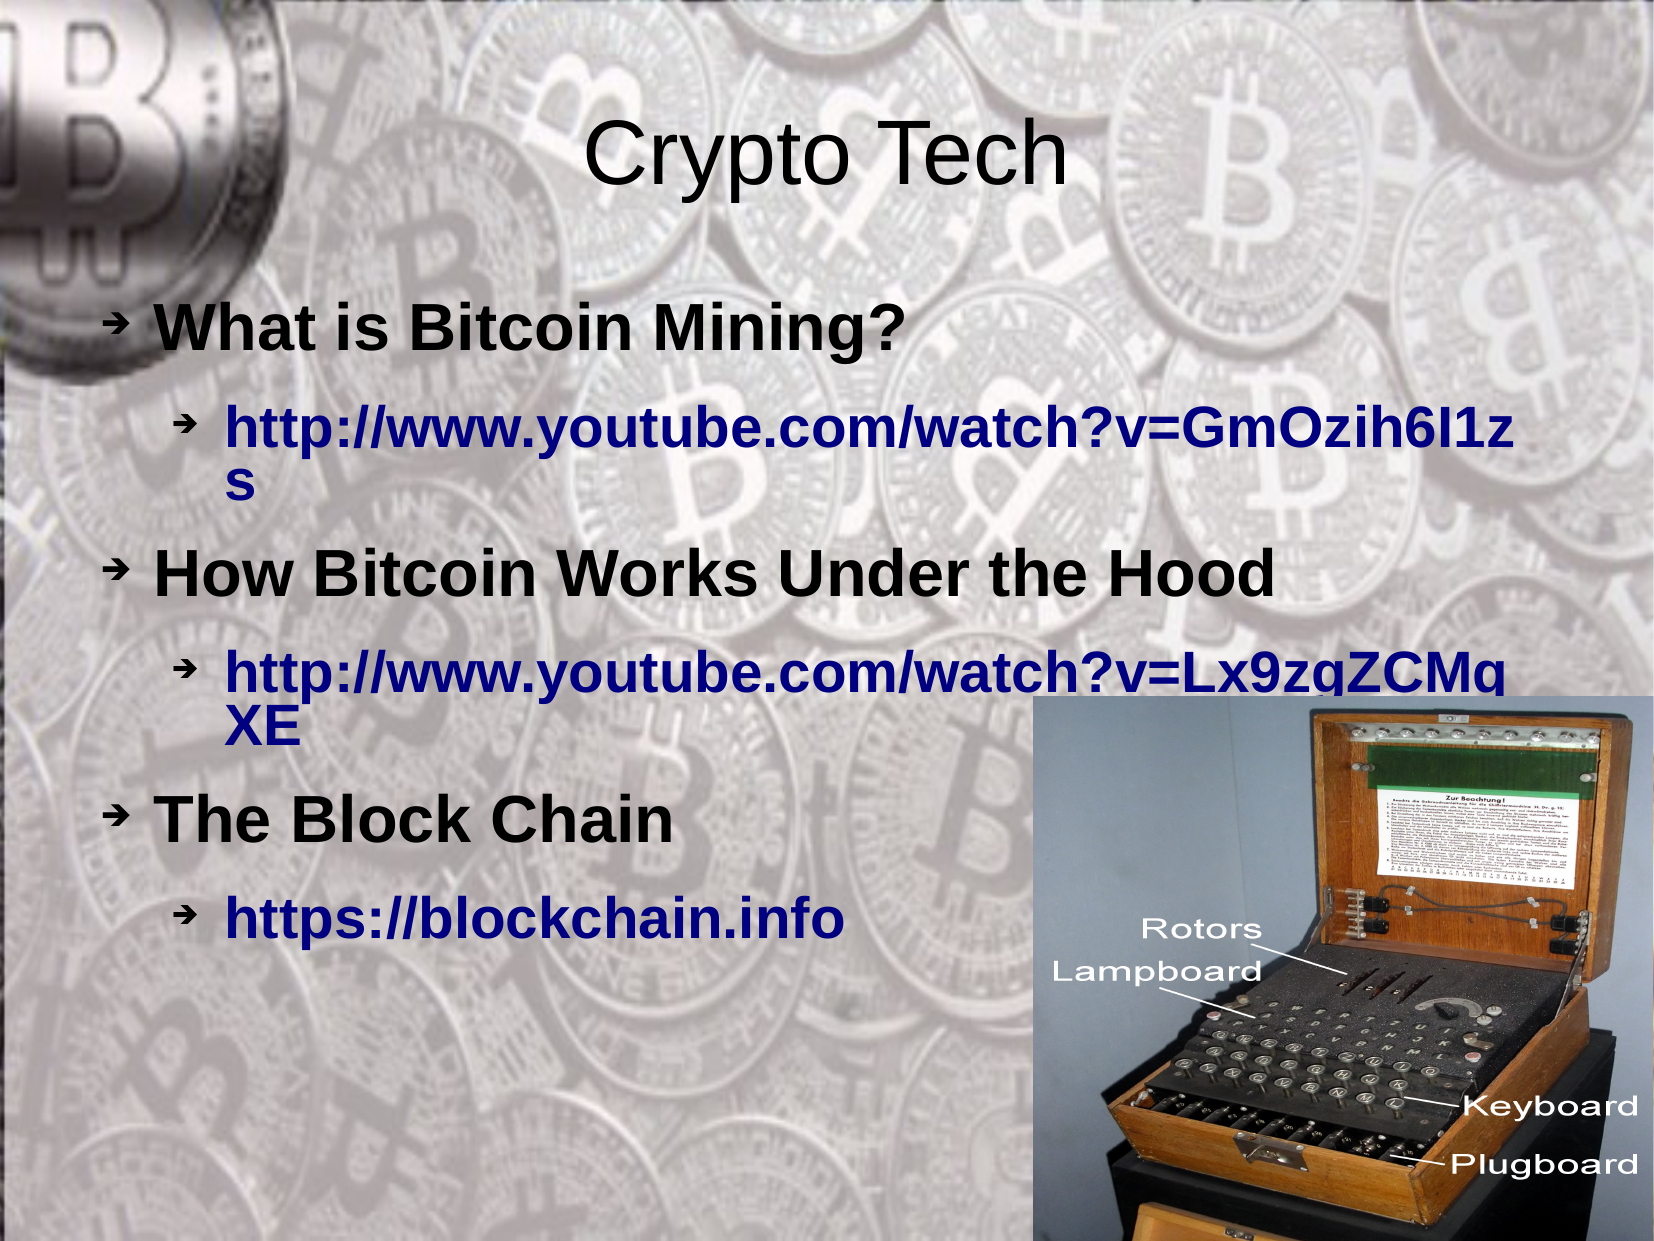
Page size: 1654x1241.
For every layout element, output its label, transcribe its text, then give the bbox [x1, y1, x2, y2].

picture [0, 0, 1654, 1241]
title Crypto Tech [82, 49, 1571, 257]
list What is Bitcoin Mining? http://www.youtube.com/watch?v=GmOzih6I1zs How Bitcoin Works Under the Hood http://www.youtube.com/watch?v=Lx9zgZCMqXE The Block Chain https://blockchain.info [82, 290, 1538, 1010]
